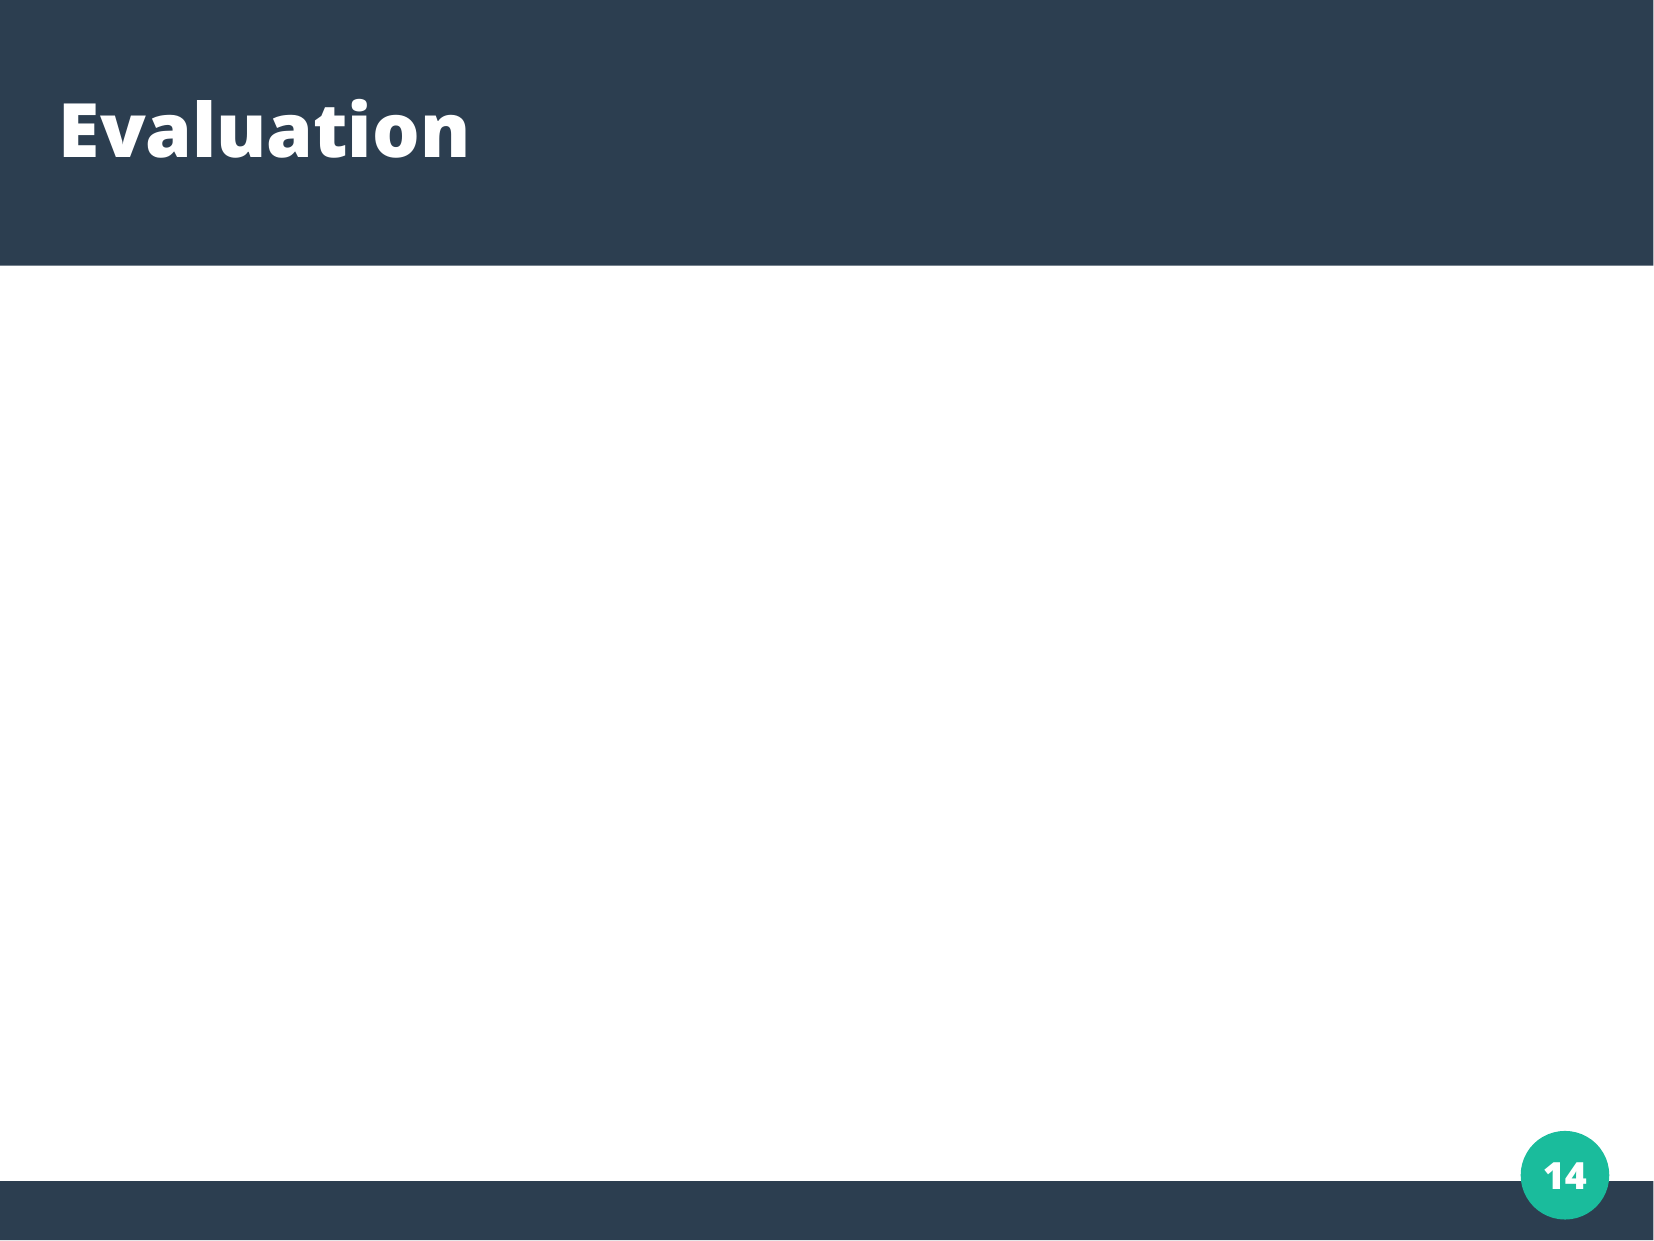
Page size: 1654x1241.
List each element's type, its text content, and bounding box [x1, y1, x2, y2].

title Evaluation [59, 49, 1595, 207]
